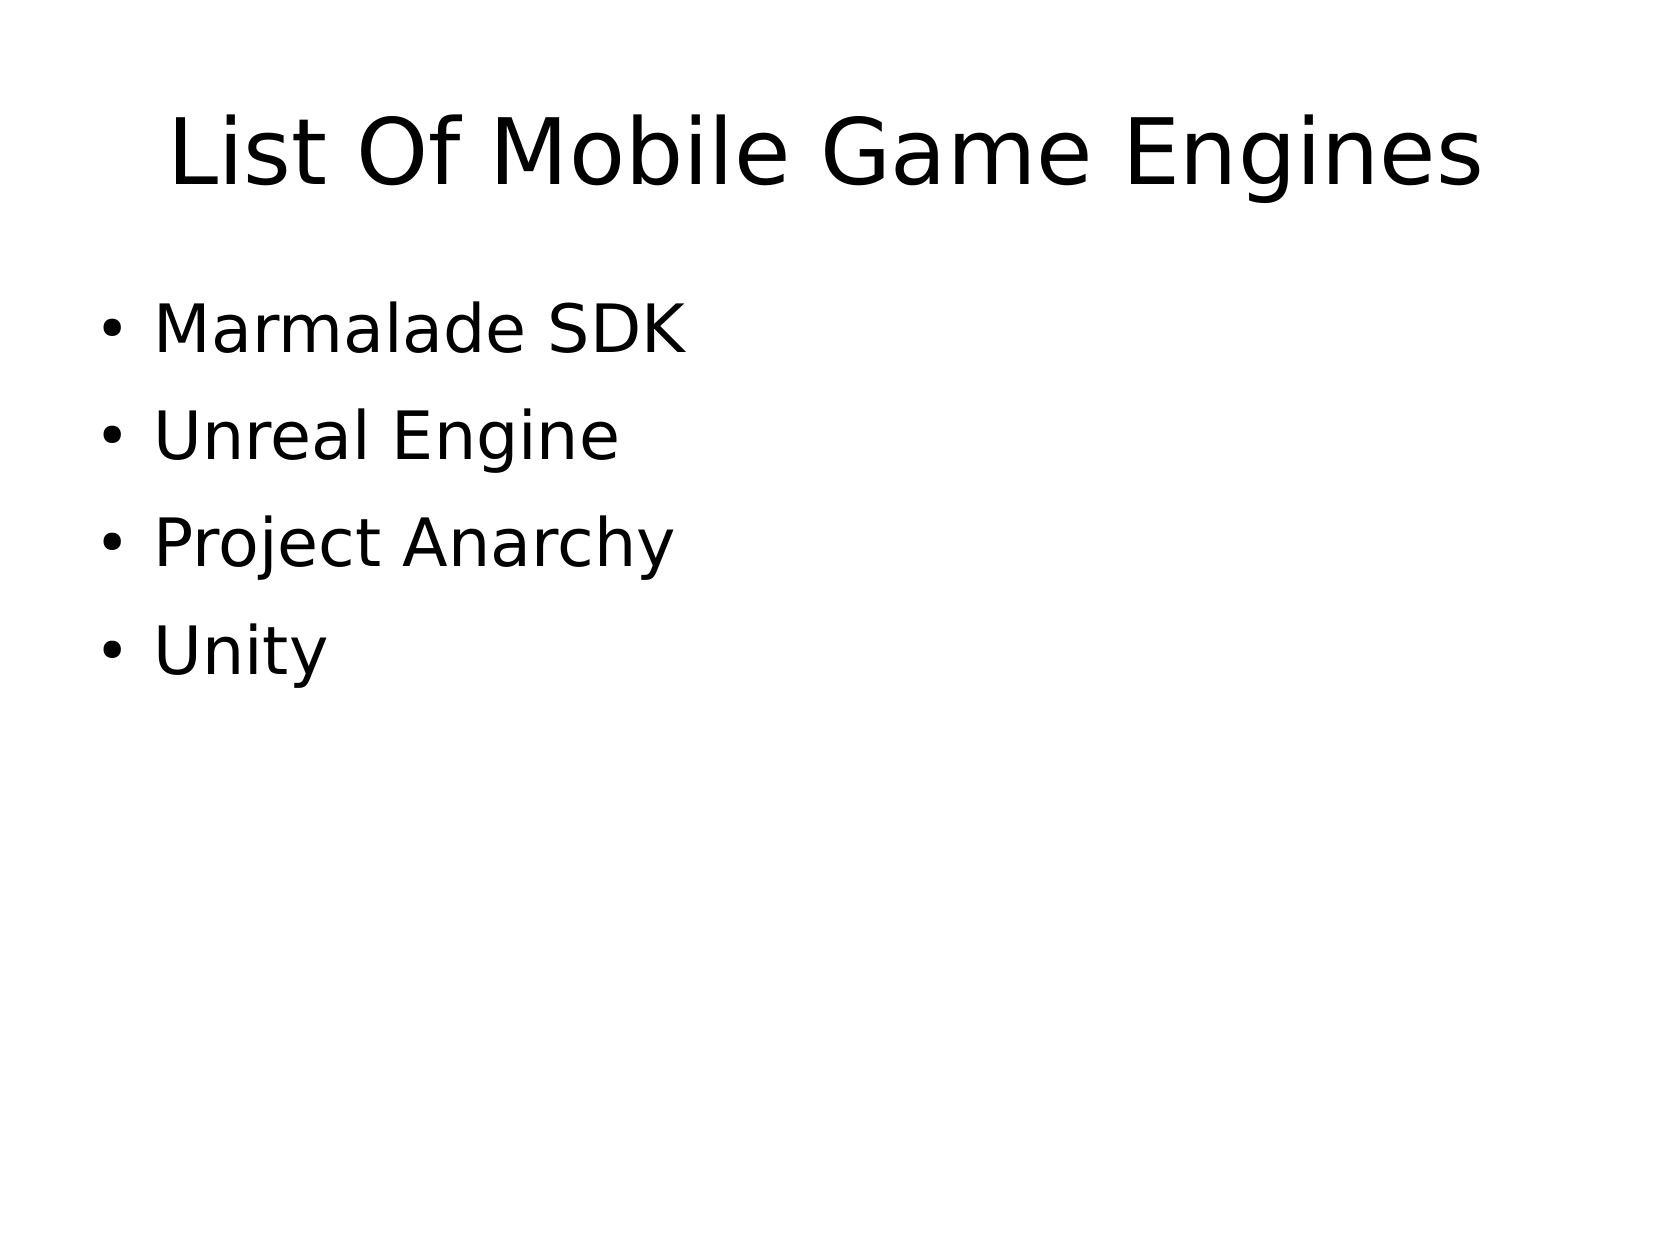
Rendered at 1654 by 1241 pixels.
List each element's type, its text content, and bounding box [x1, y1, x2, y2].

title List Of Mobile Game Engines [82, 49, 1571, 257]
list Marmalade SDK Unreal Engine Project Anarchy Unity [82, 290, 1571, 1010]
